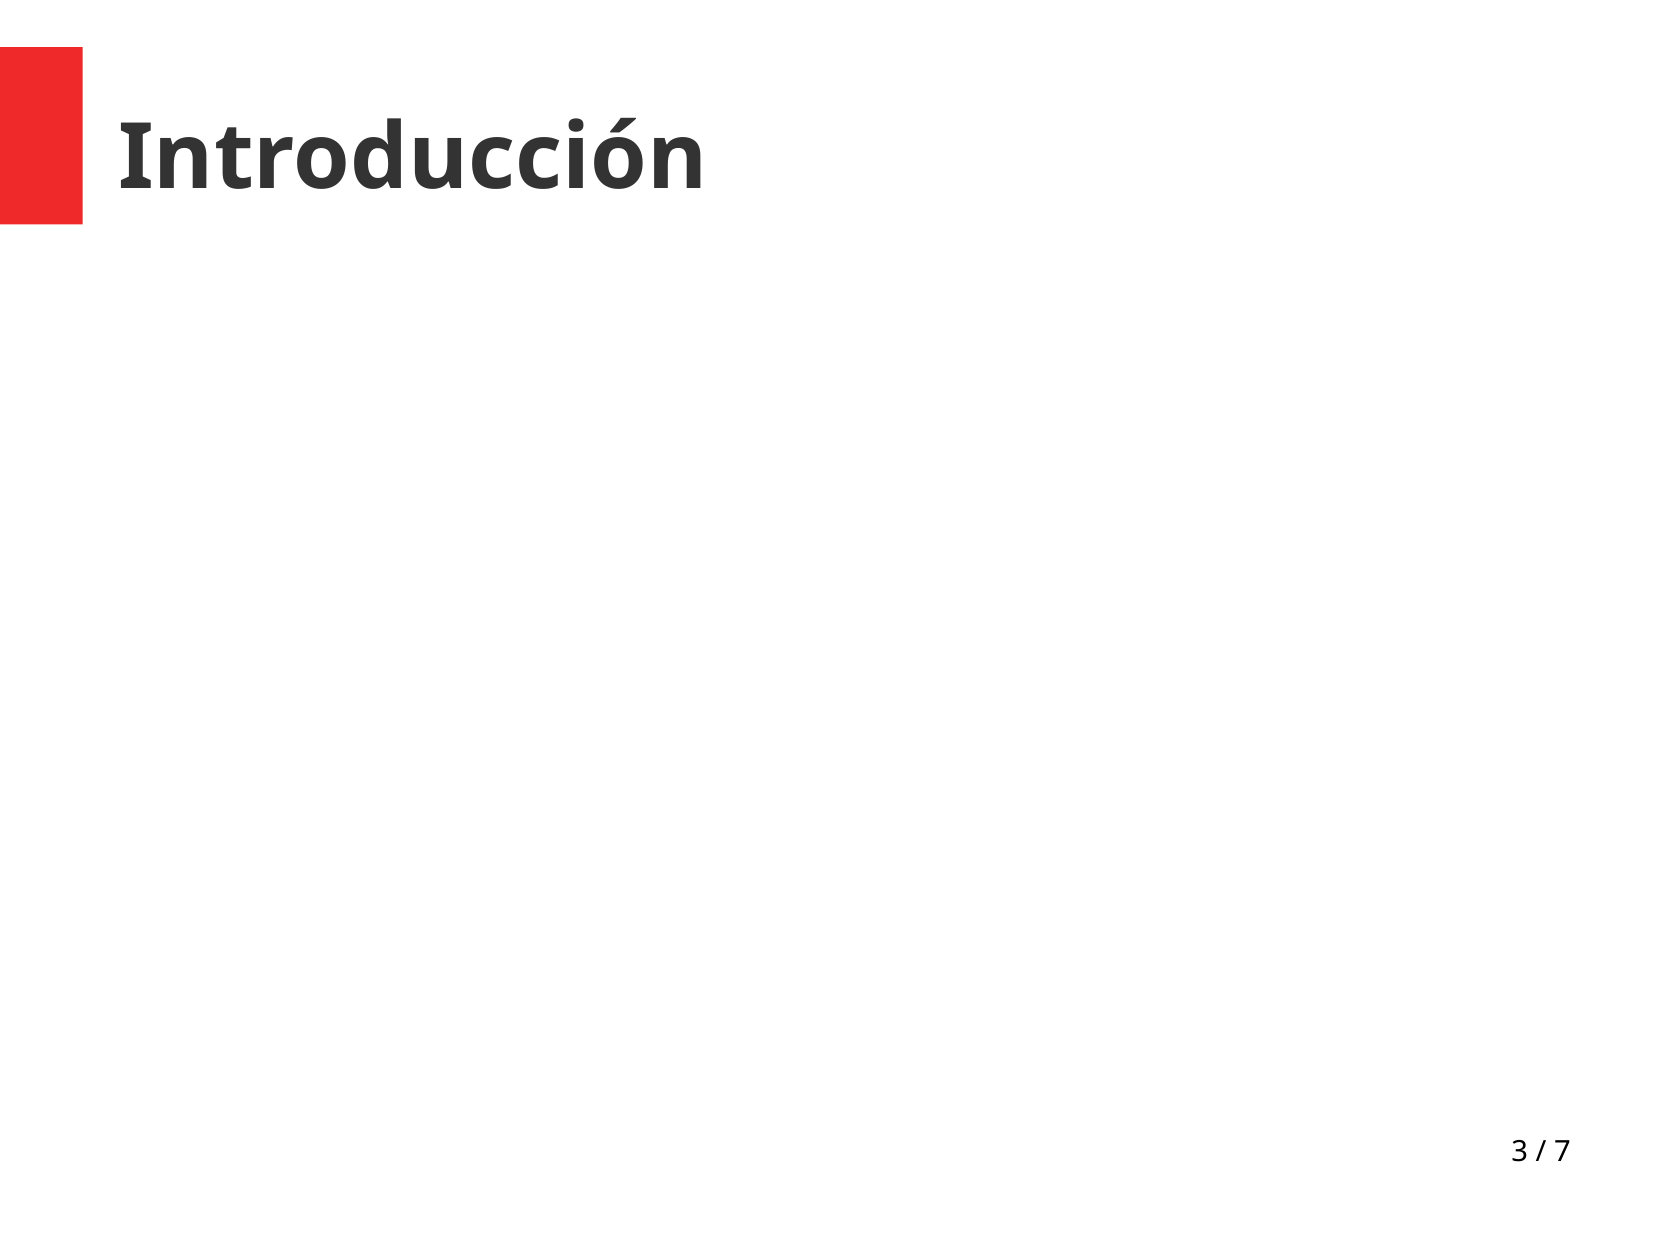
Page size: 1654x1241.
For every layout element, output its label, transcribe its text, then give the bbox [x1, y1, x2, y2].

title Introducción [118, 49, 1571, 257]
